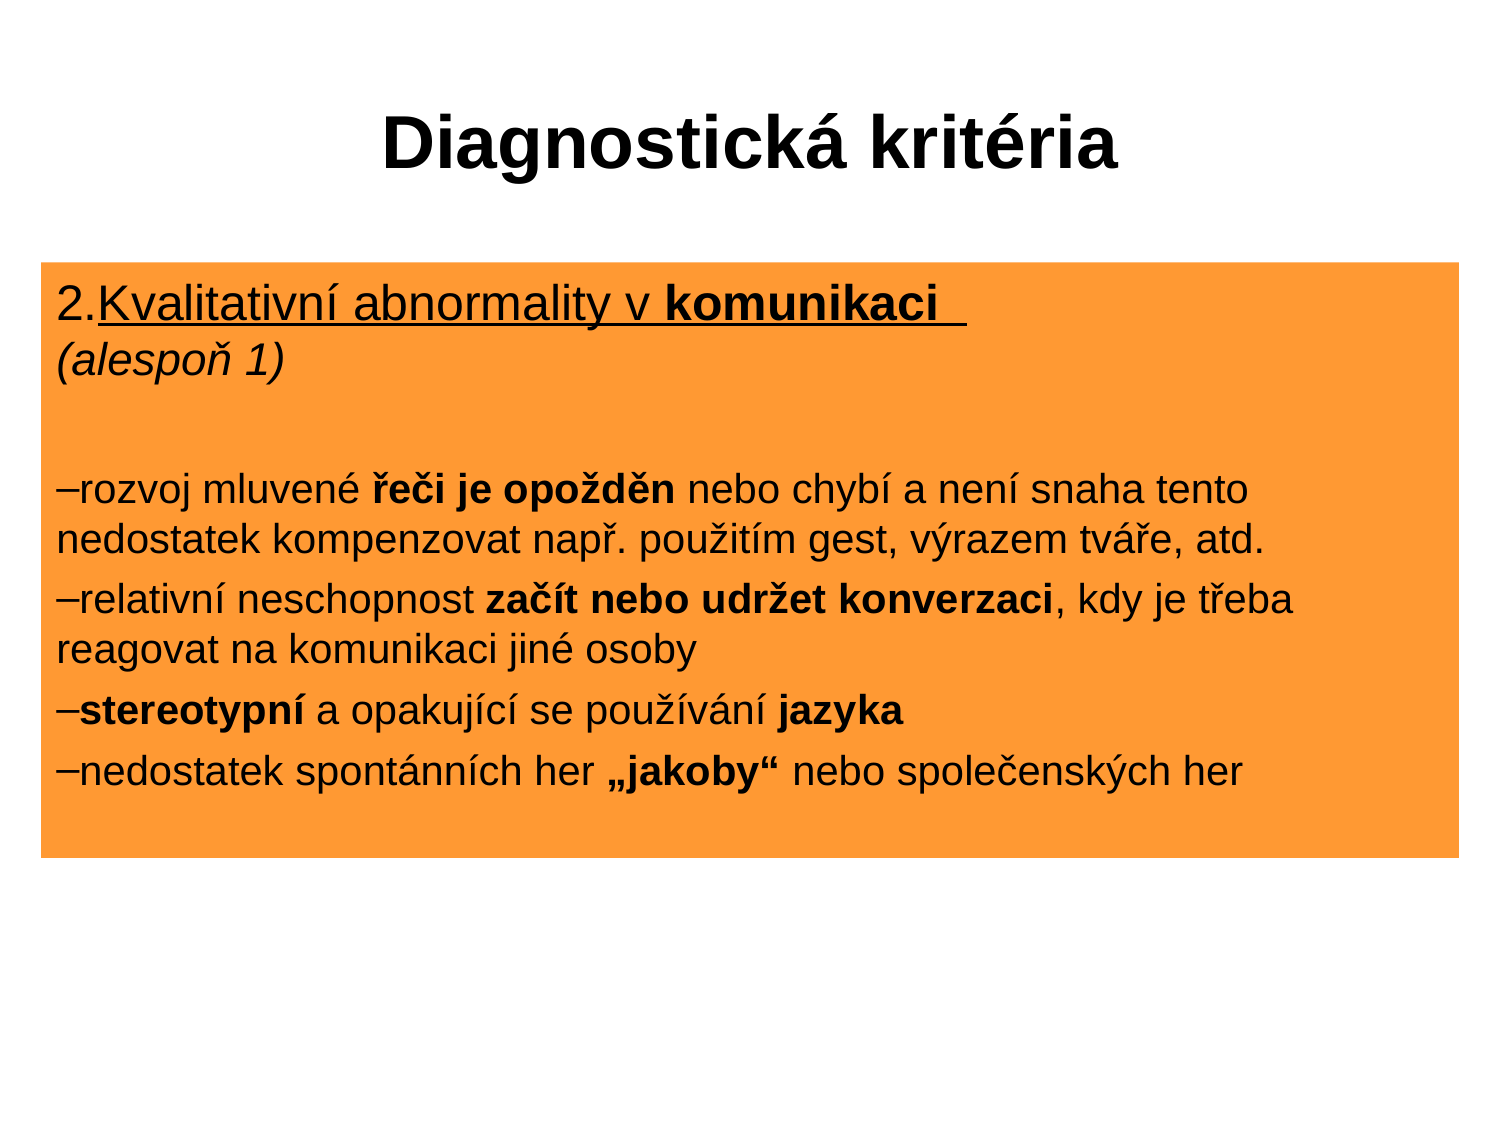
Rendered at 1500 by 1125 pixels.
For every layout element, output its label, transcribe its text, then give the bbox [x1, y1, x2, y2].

list Kvalitativní abnormality v komunikaci (alespoň 1) rozvoj mluvené řeči je opožděn nebo chybí a není snaha tento nedostatek kompenzovat např. použitím gest, výrazem tváře, atd. relativní neschopnost začít nebo udržet konverzaci, kdy je třeba reagovat na komunikaci jiné osoby stereotypní a opakující se používání jazyka nedostatek spontánních her „jakoby“ nebo společenských her [41, 262, 1459, 858]
title Diagnostická kritéria [75, 45, 1426, 233]
